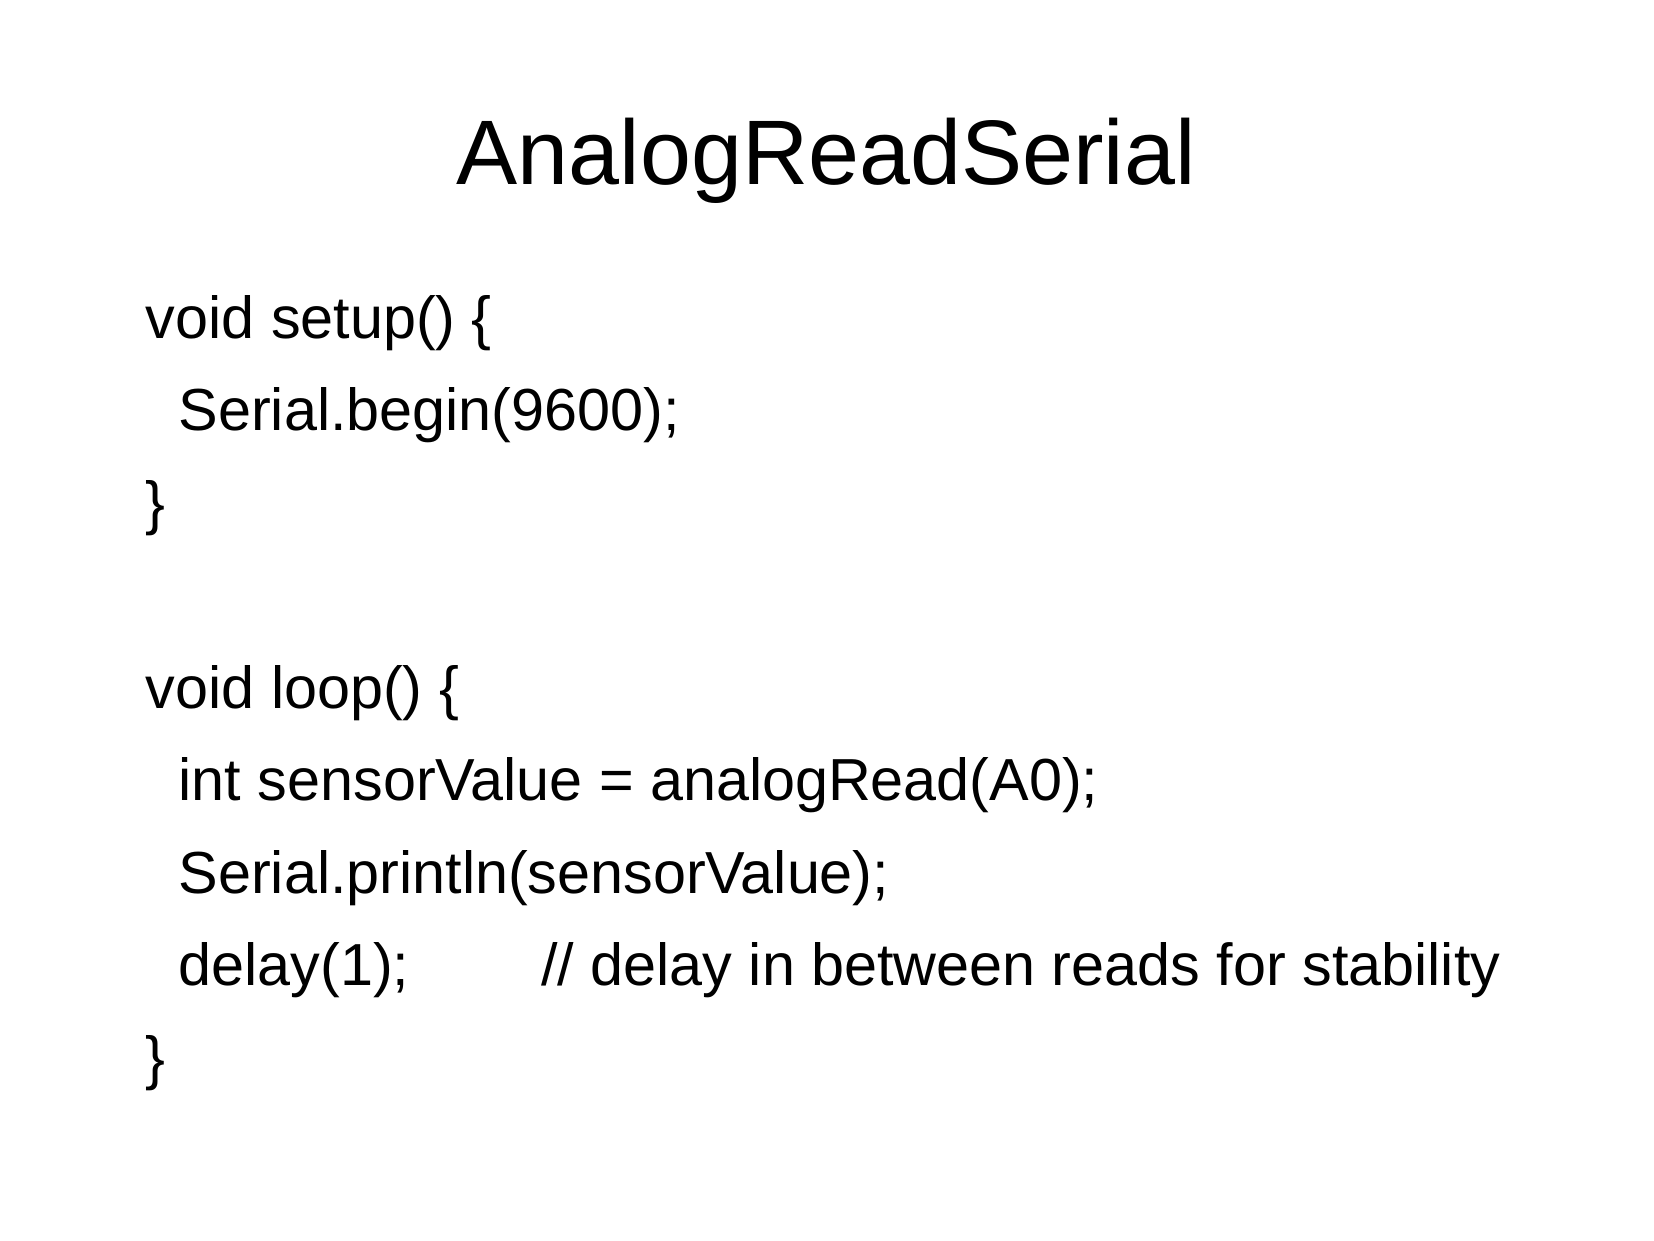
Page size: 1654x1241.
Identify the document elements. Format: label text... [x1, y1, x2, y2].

list void setup() { Serial.begin(9600); } void loop() { int sensorValue = analogRead(A0); Serial.println(sensorValue); delay(1); // delay in between reads for stability } [82, 284, 1512, 1140]
title AnalogReadSerial [82, 49, 1571, 257]
